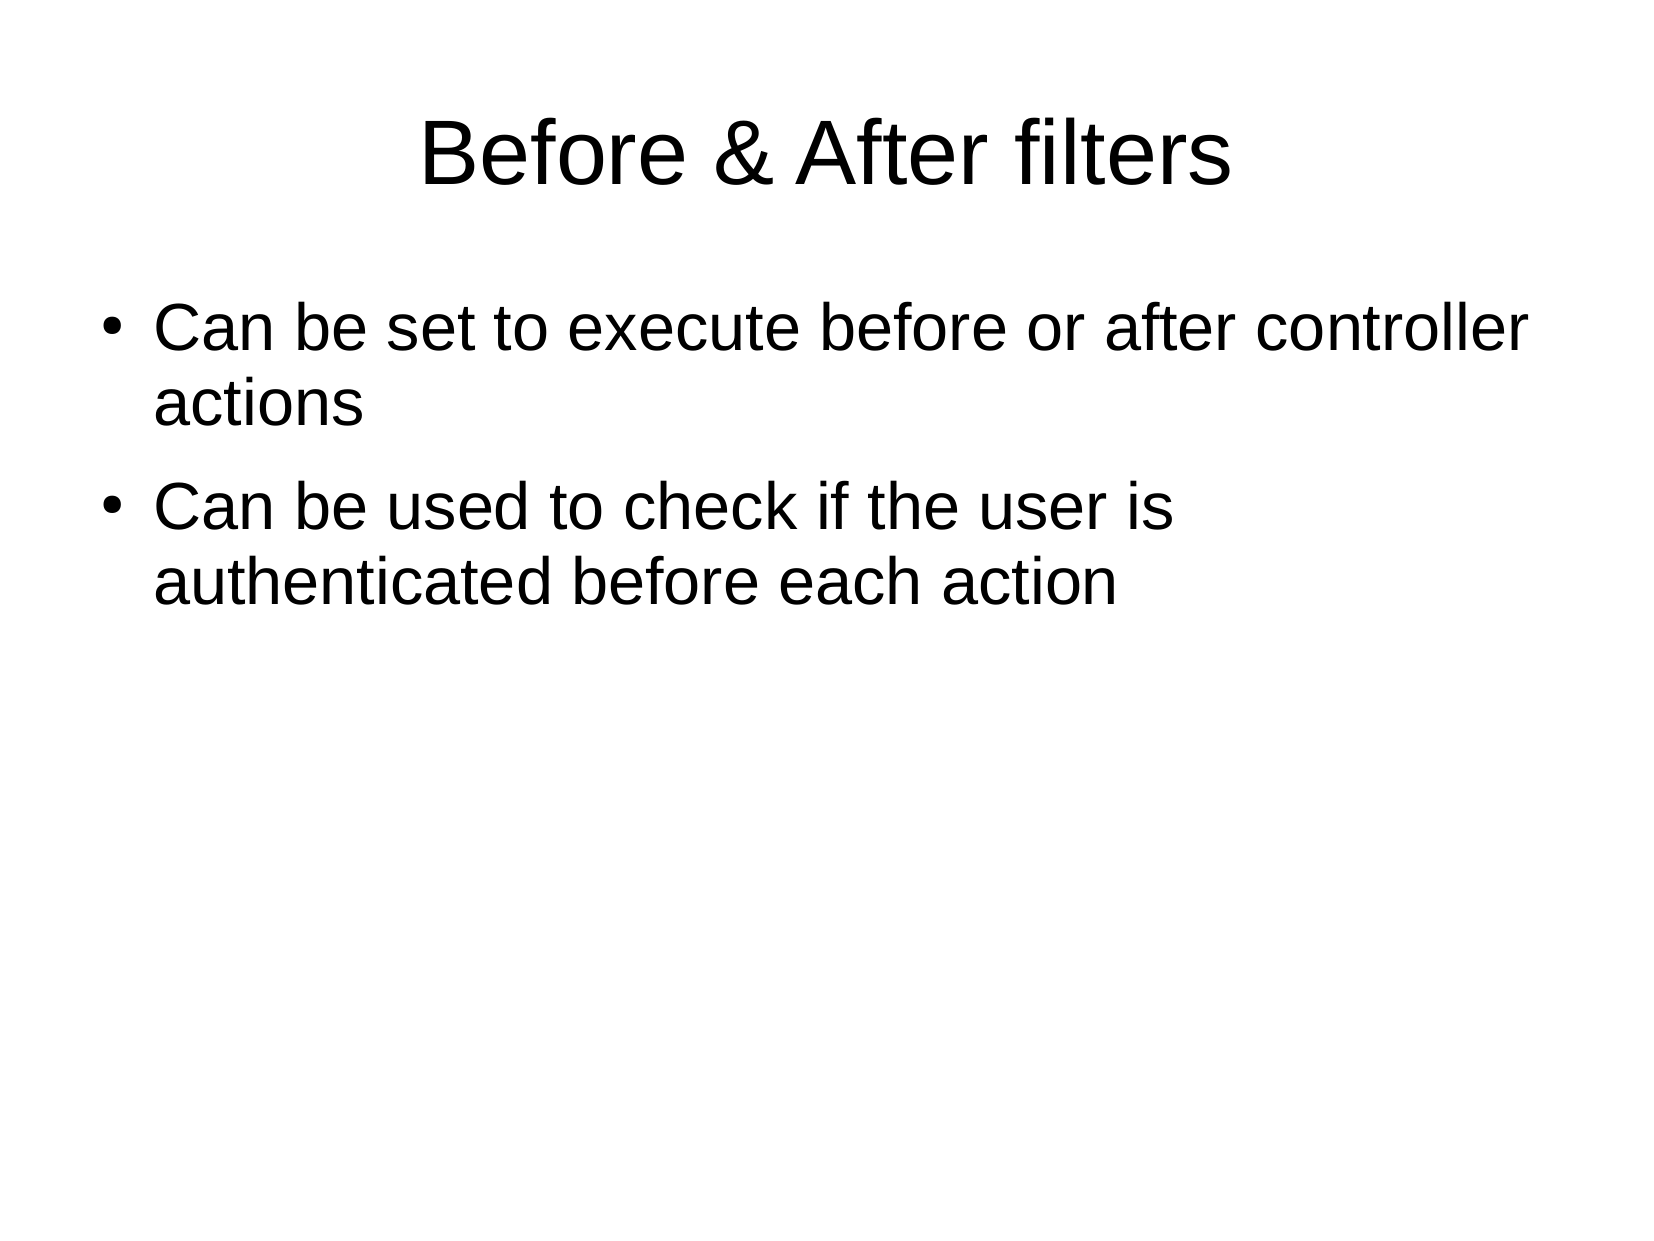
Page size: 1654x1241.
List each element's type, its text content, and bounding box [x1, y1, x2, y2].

list Can be set to execute before or after controller actions Can be used to check if the user is authenticated before each action [82, 290, 1571, 1010]
title Before & After filters [82, 49, 1571, 257]
